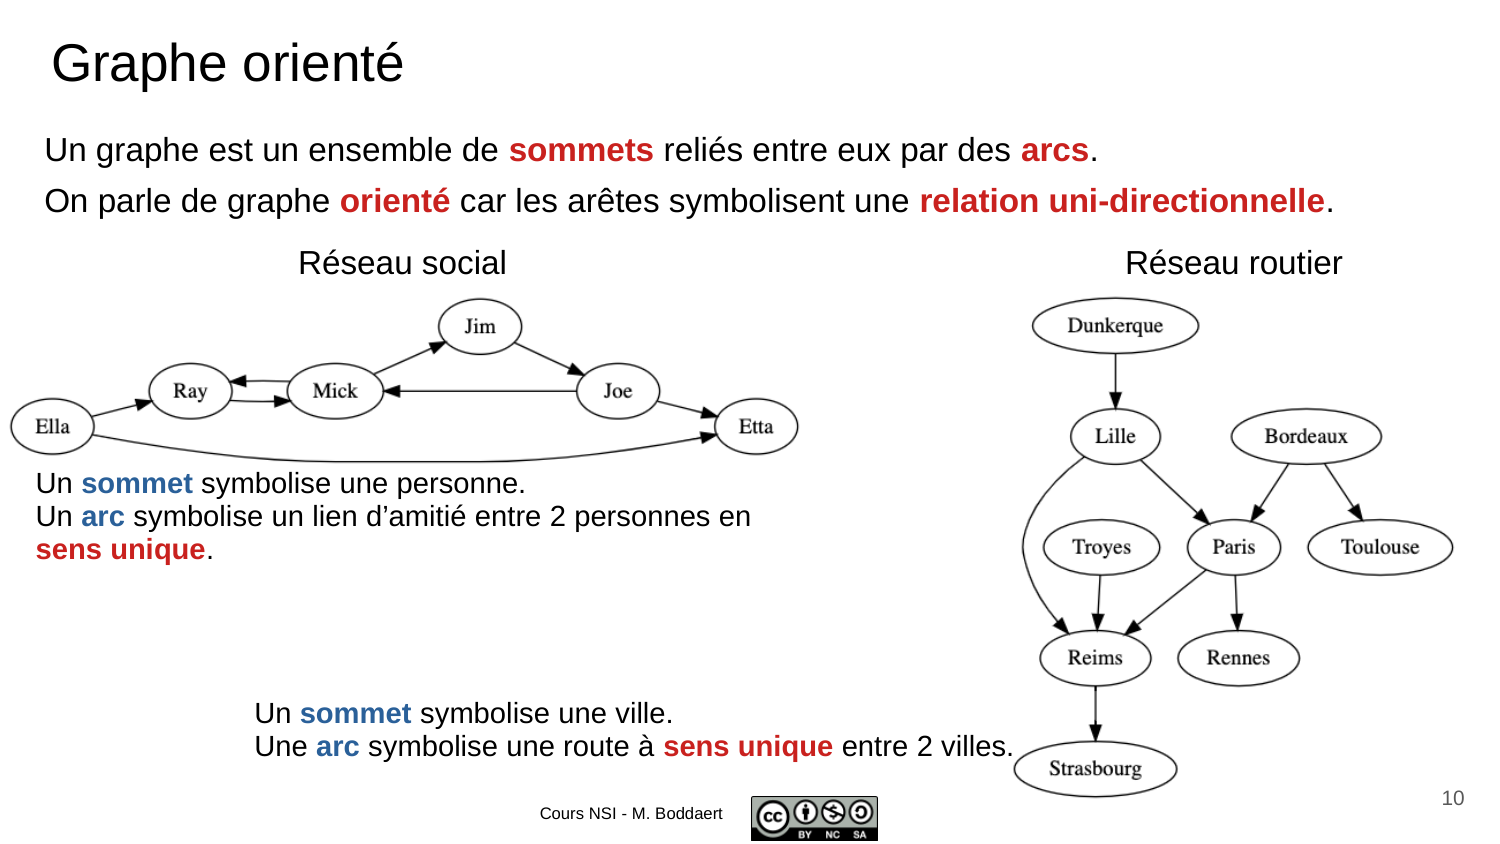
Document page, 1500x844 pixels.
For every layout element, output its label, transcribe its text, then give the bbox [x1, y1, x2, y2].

picture [751, 796, 878, 841]
picture [1008, 292, 1459, 803]
text_box Un sommet symbolise une personne. Un arc symbolise un lien d’amitié entre 2 personnes en sens unique. [20, 468, 798, 577]
title Graphe orienté [51, 13, 1449, 108]
text_box Un graphe est un ensemble de sommets reliés entre eux par des arcs. On parle de graphe orienté car les arêtes symbolisent une relation uni-directionnelle. [29, 120, 1477, 207]
text_box Réseau routier [1110, 236, 1358, 291]
slide_number <numéro> [1389, 764, 1480, 830]
picture [5, 293, 804, 468]
text_box Réseau social [283, 236, 513, 291]
text_box Un sommet symbolise une ville. Une arc symbolise une route à sens unique entre 2 villes. [239, 690, 1034, 773]
